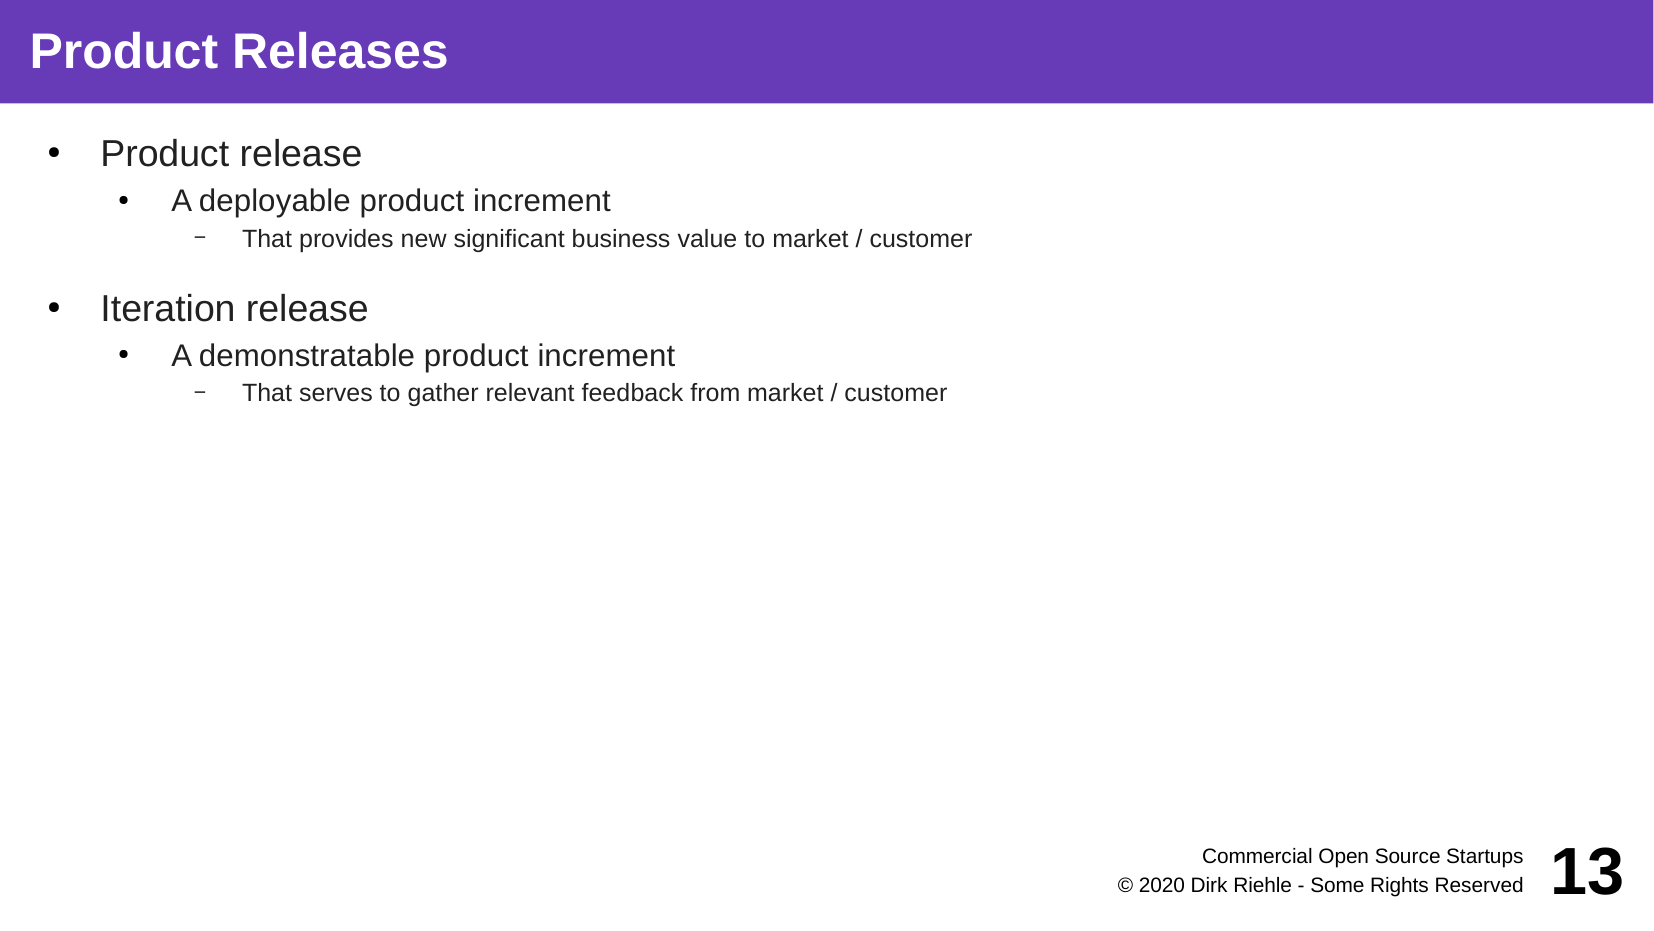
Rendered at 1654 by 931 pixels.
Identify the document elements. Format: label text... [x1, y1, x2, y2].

title Product Releases [0, 0, 1654, 104]
list Product release A deployable product increment That provides new significant business value to market / customer Iteration release A demonstratable product increment That serves to gather relevant feedback from market / customer [29, 132, 1625, 813]
